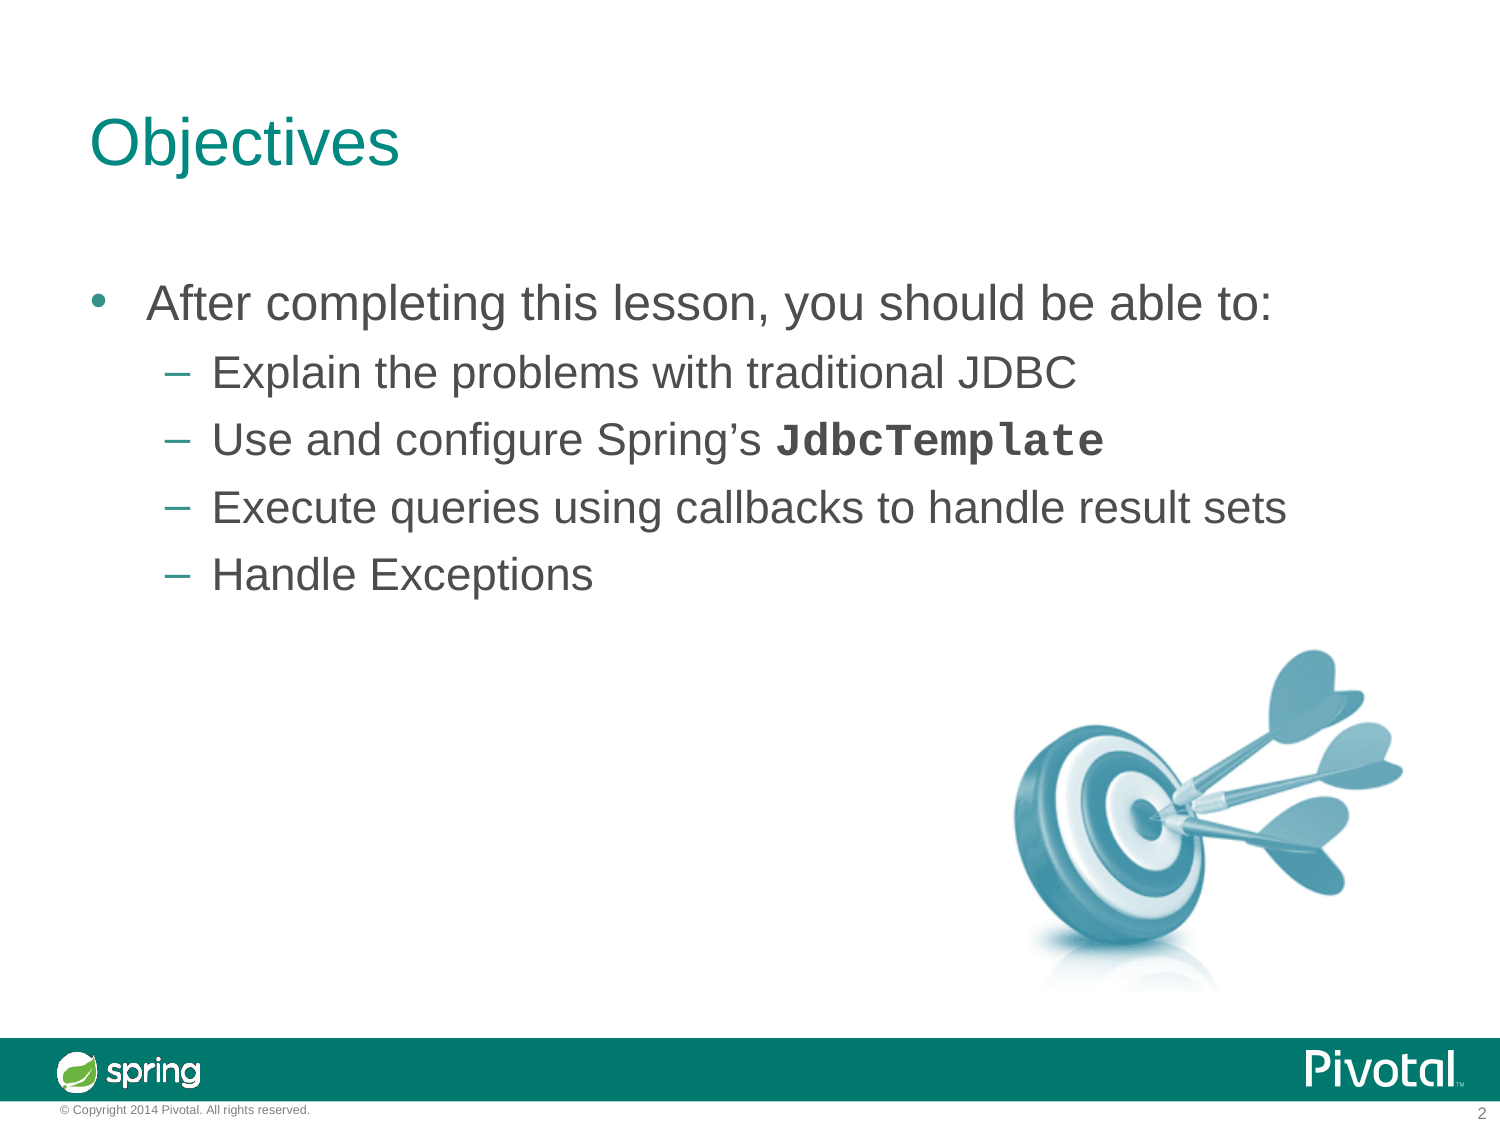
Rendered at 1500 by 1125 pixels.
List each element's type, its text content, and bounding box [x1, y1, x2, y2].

picture [1306, 1050, 1464, 1087]
list After completing this lesson, you should be able to: Explain the problems with traditional JDBC Use and configure Spring’s JdbcTemplate Execute queries using callbacks to handle result sets Handle Exceptions [75, 262, 1426, 1005]
title Objectives [75, 45, 1426, 233]
picture [32, 1041, 210, 1103]
